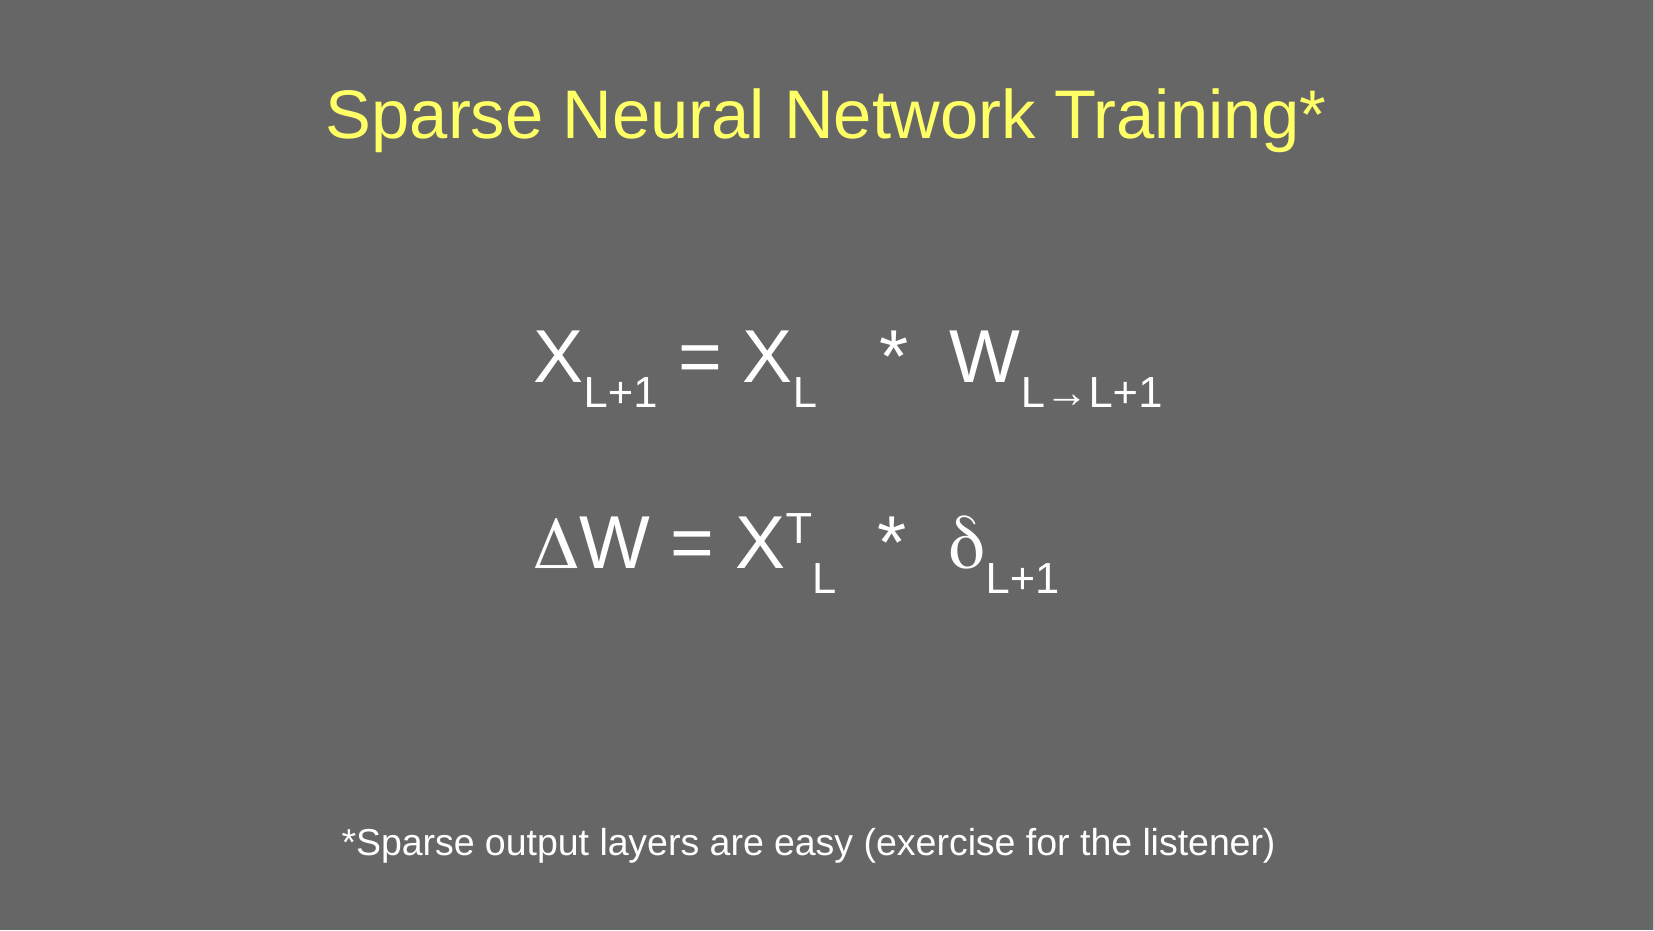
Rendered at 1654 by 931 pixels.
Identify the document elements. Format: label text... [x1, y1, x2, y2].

title Sparse Neural Network Training* [82, 36, 1571, 193]
text_box *Sparse output layers are easy (exercise for the listener) [326, 814, 1377, 931]
text_box XL+1 = XL * WL→L+1 DW = XTL * dL+1 [447, 307, 1381, 931]
